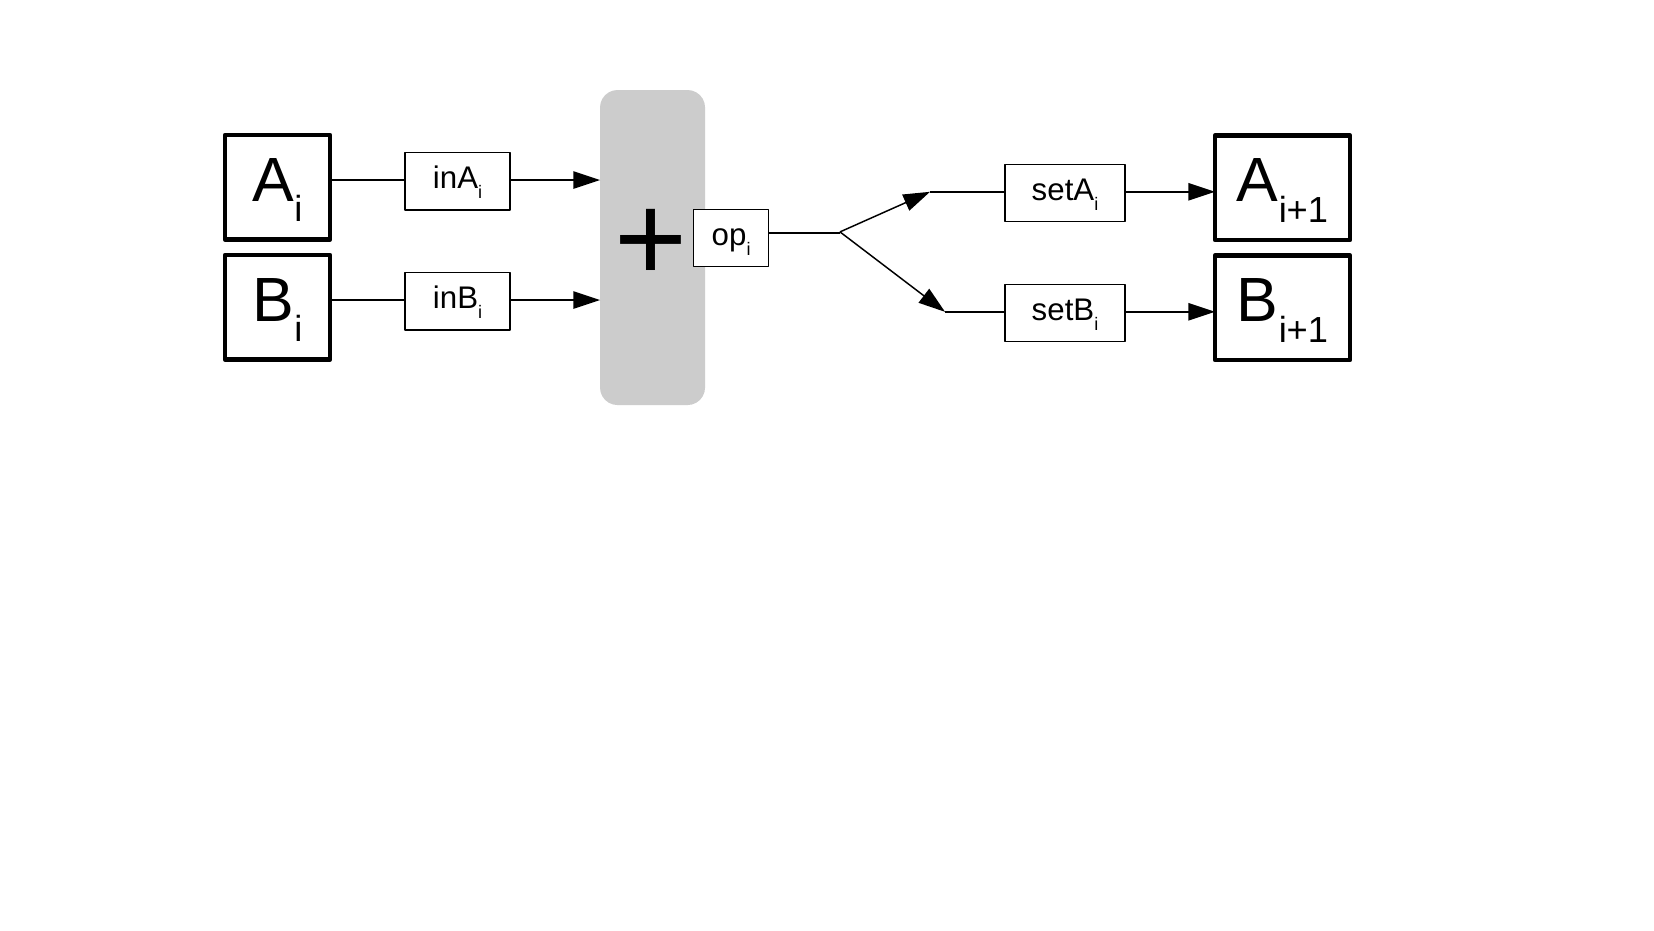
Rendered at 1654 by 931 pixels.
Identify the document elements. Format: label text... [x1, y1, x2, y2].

text_box Bi+1 [1215, 255, 1351, 361]
text_box inAi [405, 152, 511, 210]
text_box Ai+1 [1215, 135, 1351, 241]
text_box inBi [405, 272, 511, 330]
text_box Bi [225, 255, 331, 360]
text_box Ai [225, 135, 331, 240]
text_box [600, 90, 706, 160]
text_box opi [693, 209, 769, 267]
text_box setAi [1005, 164, 1126, 222]
text_box [600, 316, 706, 406]
text_box setBi [1005, 284, 1126, 342]
text_box + [600, 160, 706, 316]
